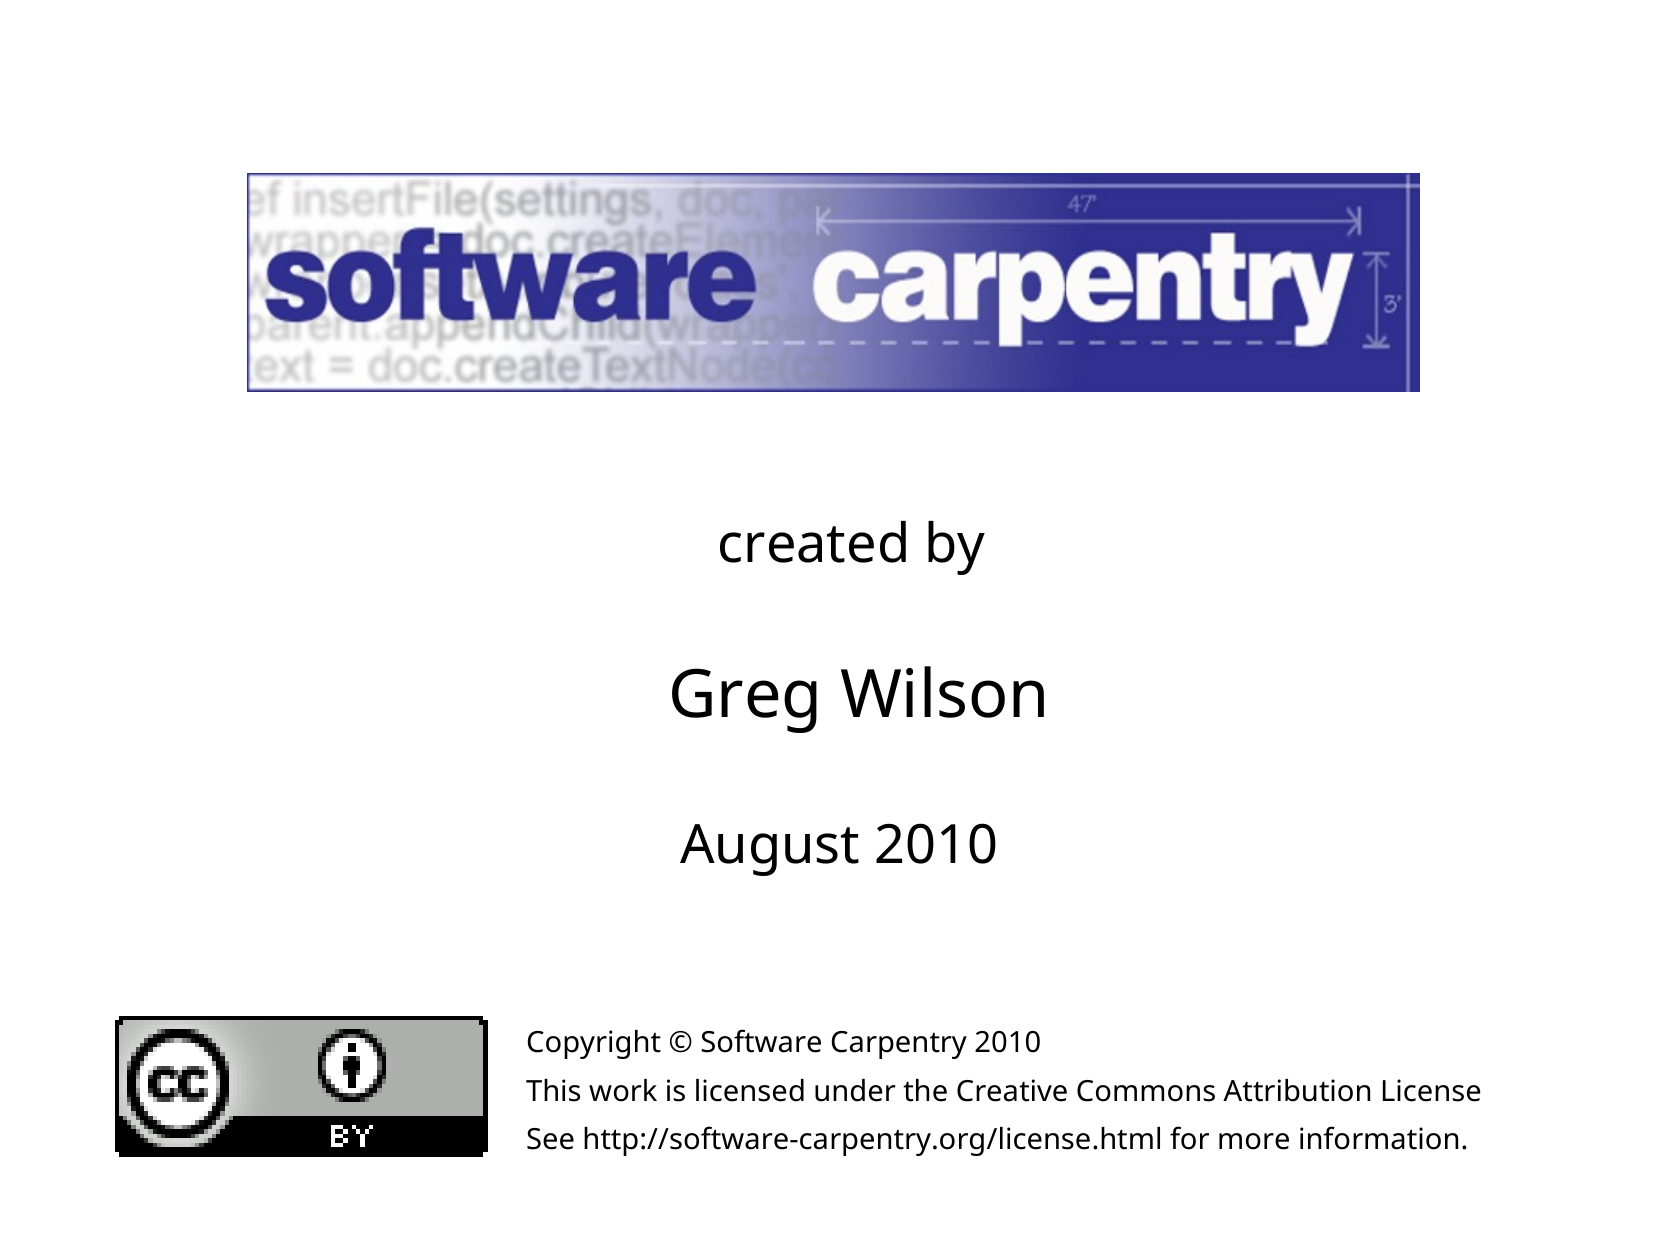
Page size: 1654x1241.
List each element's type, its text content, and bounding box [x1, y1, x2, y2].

text_box created by [702, 499, 964, 581]
picture [247, 173, 1420, 392]
text_box Copyright © Software Carpentry 2010 This work is licensed under the Creative Commons Attribution License See http://software-carpentry.org/license.html for more information. [511, 1014, 1574, 1164]
picture [115, 1016, 488, 1158]
text_box August 2010 [664, 800, 1015, 882]
text_box Greg Wilson [653, 641, 1014, 739]
